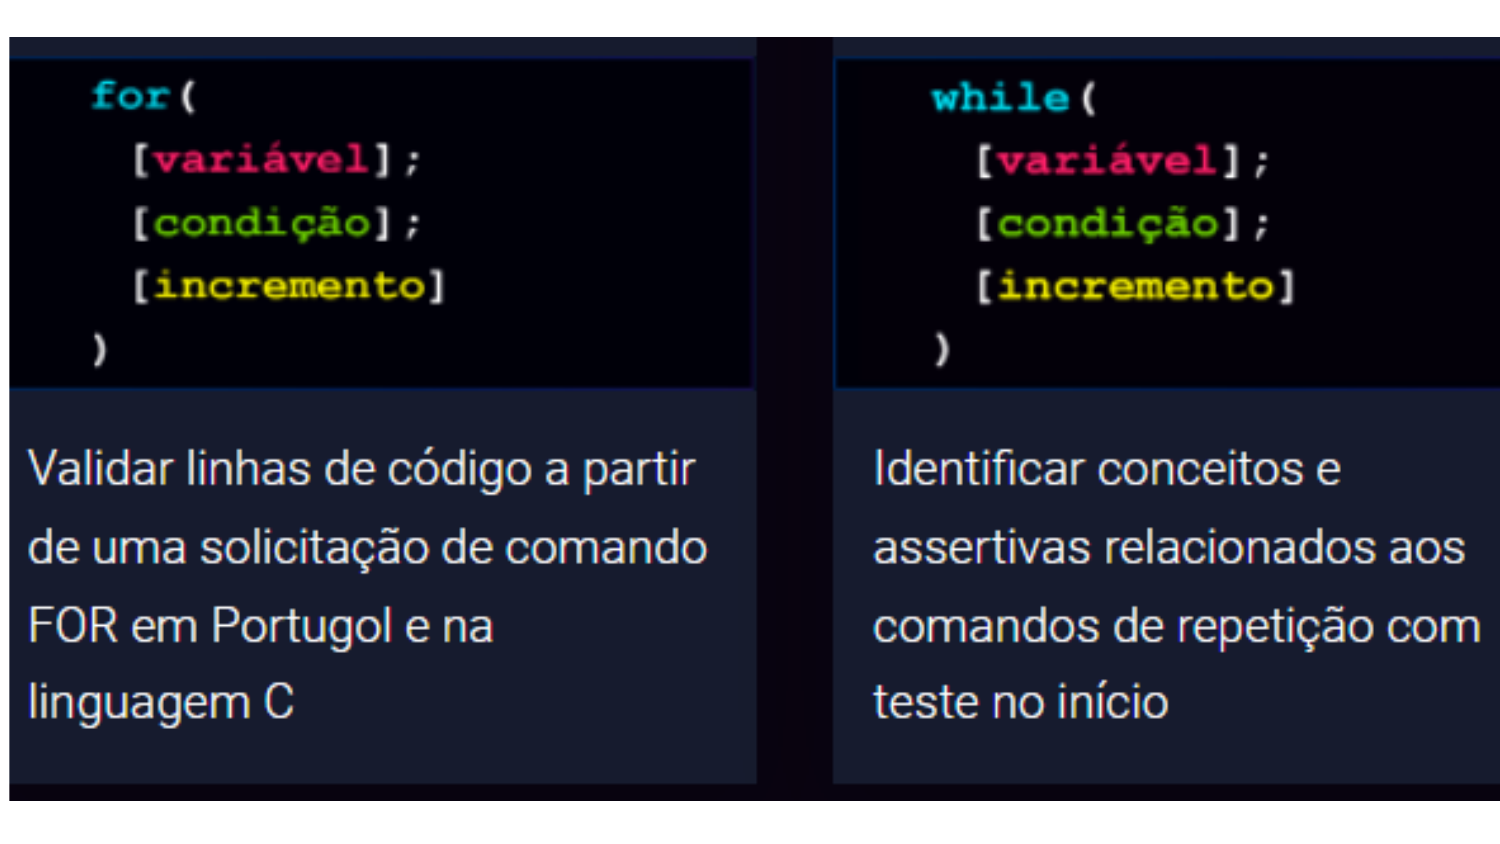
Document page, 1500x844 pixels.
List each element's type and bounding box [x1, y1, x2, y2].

picture [9, 37, 1500, 801]
